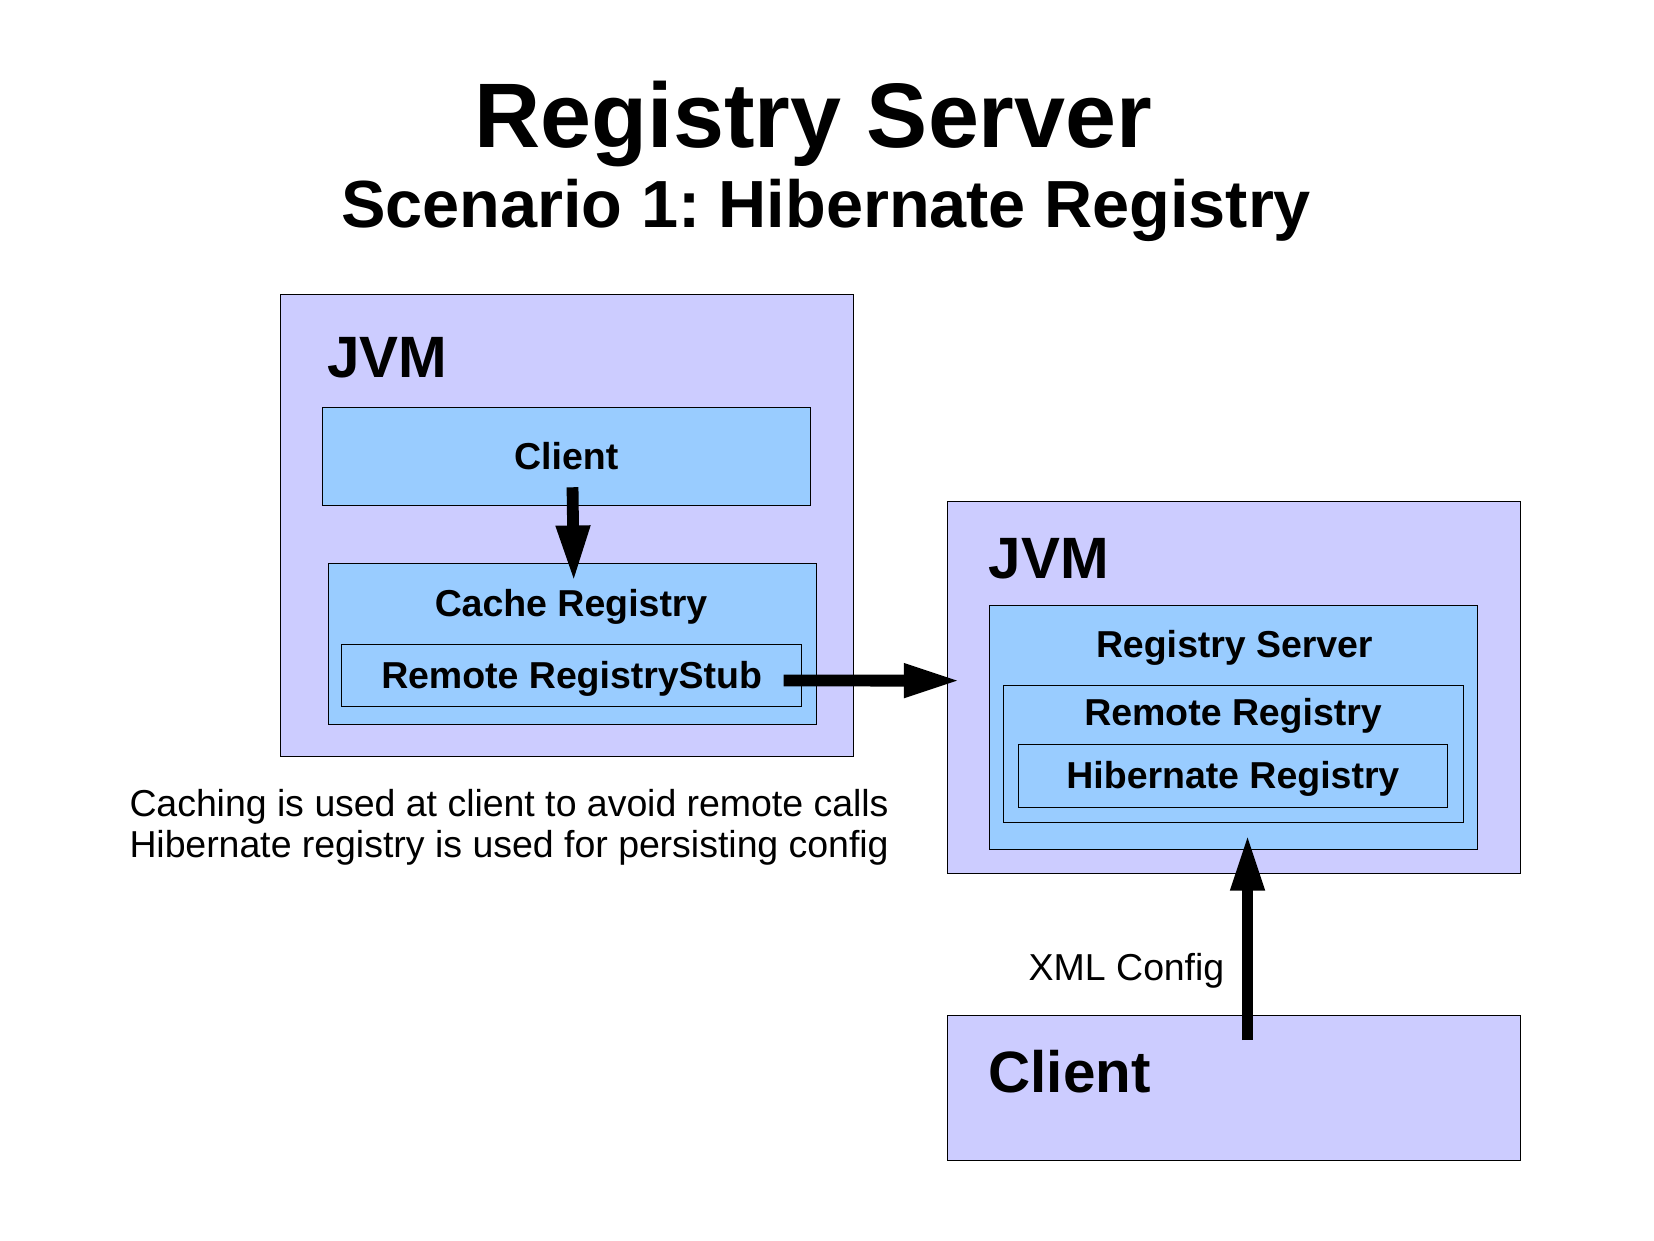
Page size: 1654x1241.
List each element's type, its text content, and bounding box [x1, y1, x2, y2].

text_box Cache Registry [419, 574, 722, 633]
text_box Caching is used at client to avoid remote calls Hibernate registry is used for persisting config [104, 774, 917, 874]
text_box Hibernate Registry [1018, 744, 1448, 808]
text_box XML Config [1014, 939, 1239, 997]
text_box [280, 294, 854, 757]
text_box Remote RegistryStub [341, 644, 802, 707]
text_box Client [973, 1031, 1166, 1114]
text_box JVM [973, 518, 1124, 600]
text_box [947, 1015, 1521, 1161]
text_box JVM [312, 317, 462, 399]
text_box Registry Server [1081, 616, 1387, 675]
title Registry Server Scenario 1: Hibernate Registry [82, 49, 1571, 257]
text_box [947, 501, 1521, 874]
text_box Client [322, 407, 811, 506]
text_box Remote Registry [1003, 685, 1464, 823]
